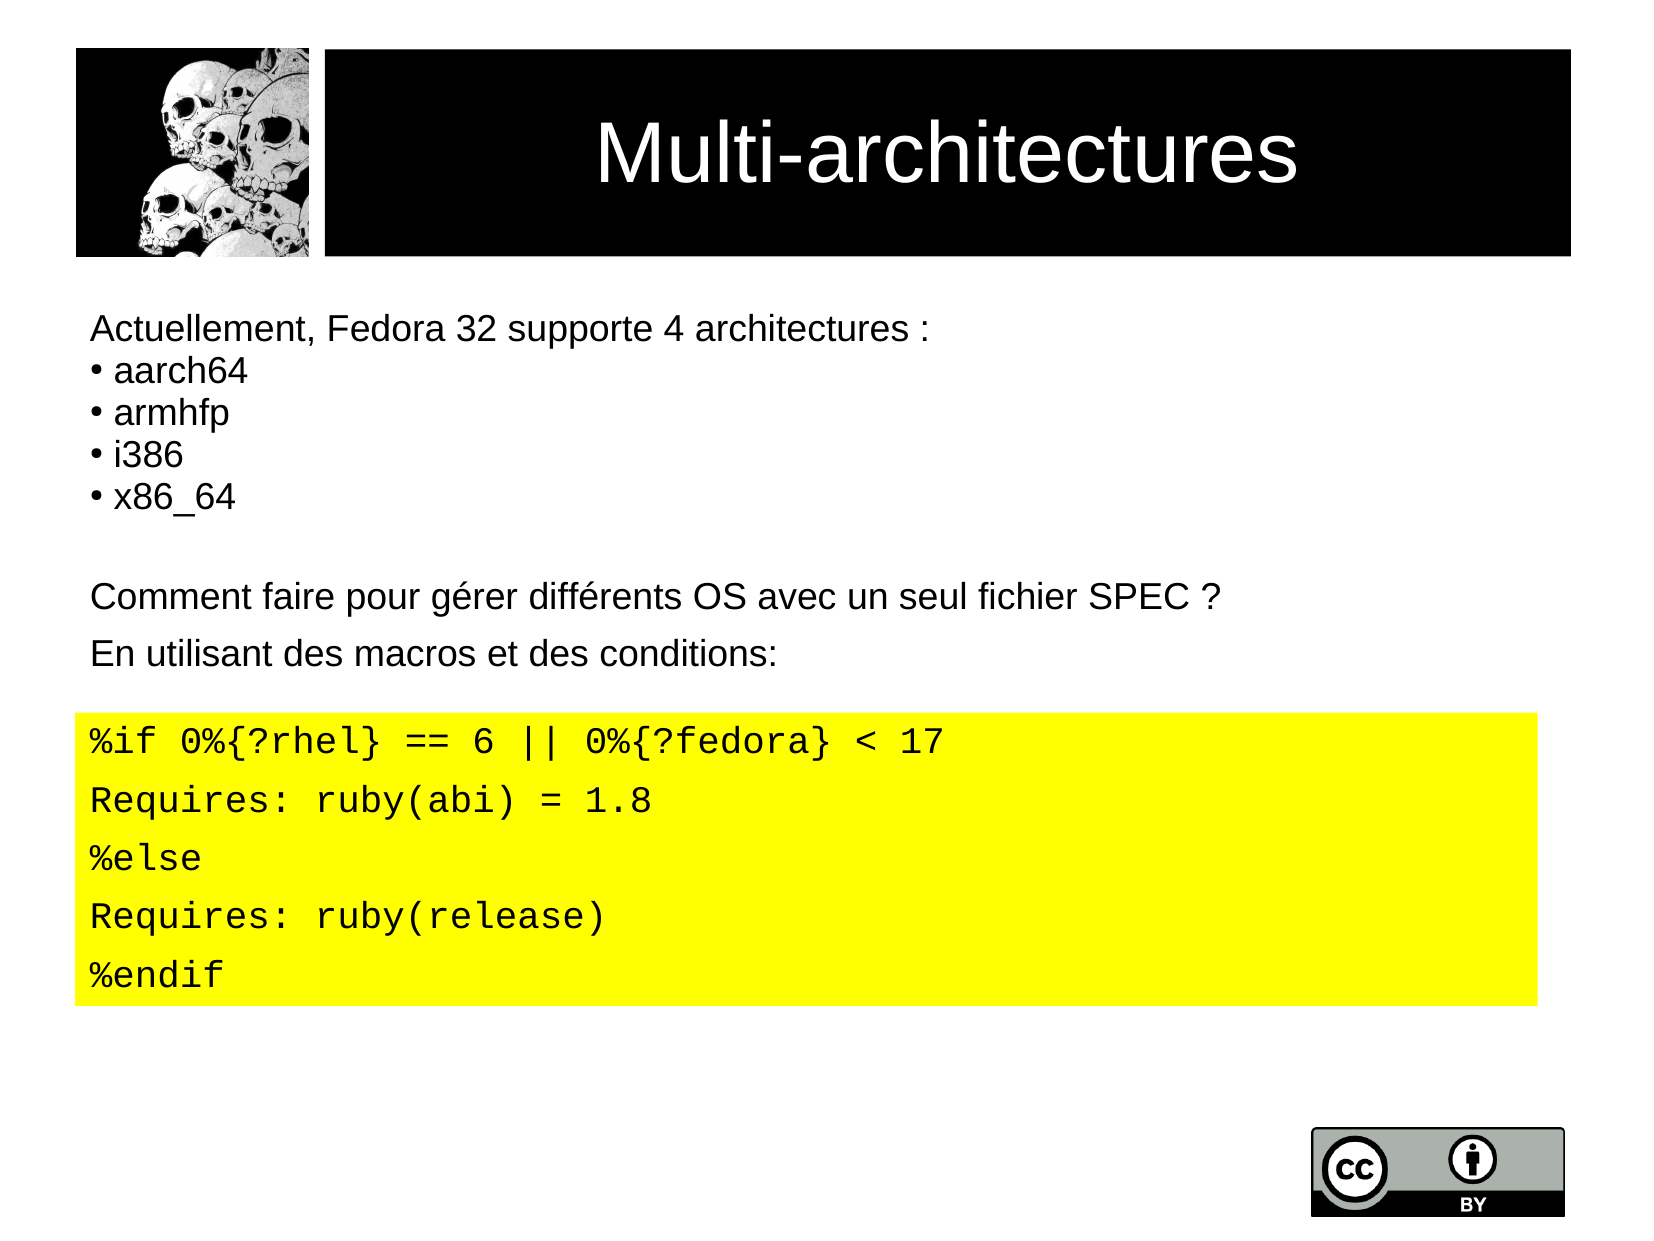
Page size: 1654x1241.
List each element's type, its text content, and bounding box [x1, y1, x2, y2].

title Multi-architectures [324, 49, 1571, 257]
text_box Actuellement, Fedora 32 supporte 4 architectures : aarch64 armhfp i386 x86_64 Comment faire pour gérer différents OS avec un seul fichier SPEC ? En utilisant des macros et des conditions: [75, 300, 1576, 683]
picture [1311, 1127, 1565, 1217]
text_box %if 0%{?rhel} == 6 || 0%{?fedora} < 17 Requires: ruby(abi) = 1.8 %else Requires: ruby(release) %endif [75, 712, 1538, 1006]
picture [76, 48, 309, 257]
